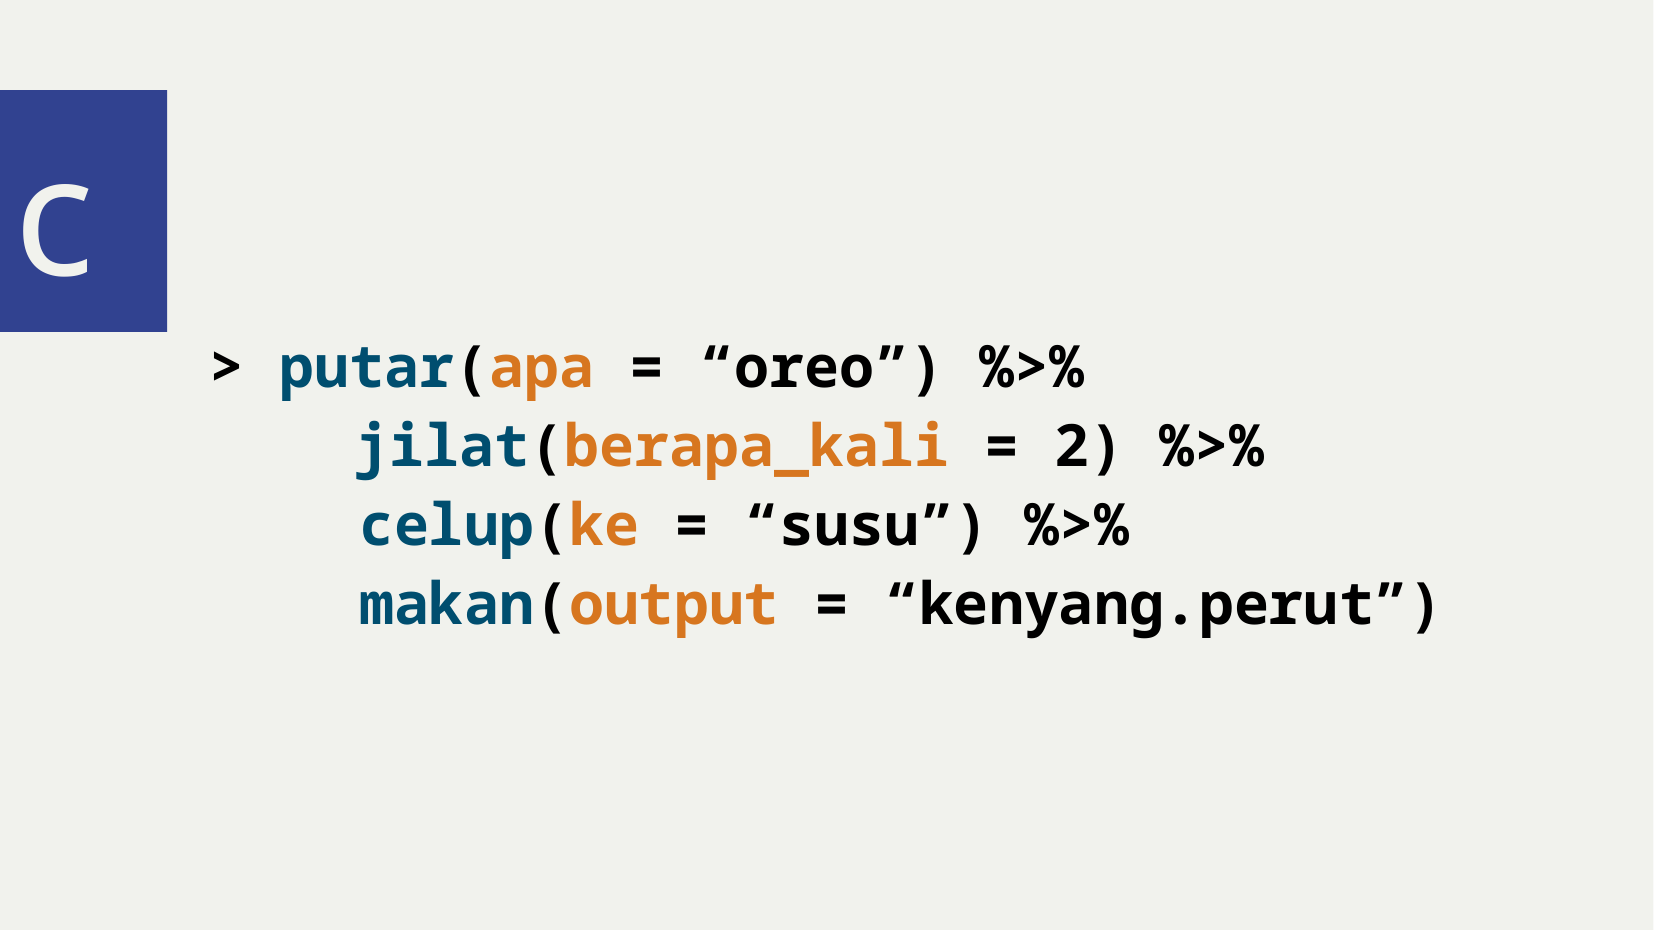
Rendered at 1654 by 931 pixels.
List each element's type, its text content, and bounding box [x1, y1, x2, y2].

text_box > putar(apa = “oreo”) %>% jilat(berapa_kali = 2) %>% celup(ke = “susu”) %>% makan(output = “kenyang.perut”) [194, 317, 1460, 613]
text_box c [0, 90, 168, 309]
